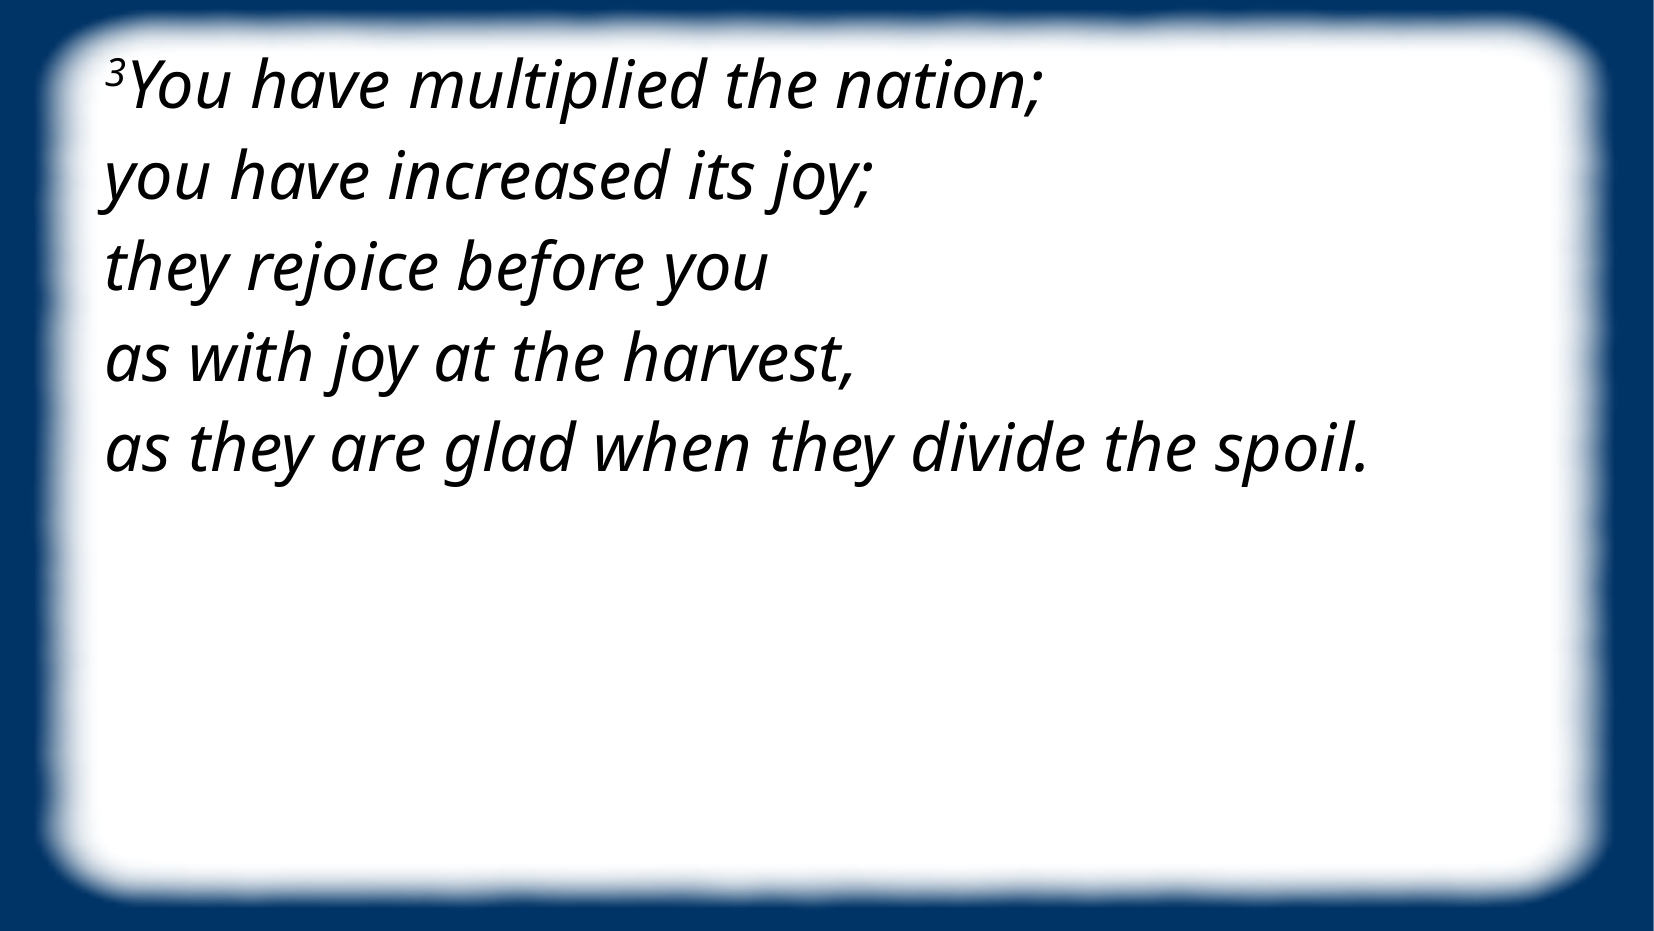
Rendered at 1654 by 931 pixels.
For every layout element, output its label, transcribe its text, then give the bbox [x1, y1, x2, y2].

picture [0, 0, 1654, 931]
text_box 3You have multiplied the nation; you have increased its joy; they rejoice before you as with joy at the harvest, as they are glad when they divide the spoil. [90, 30, 1561, 489]
